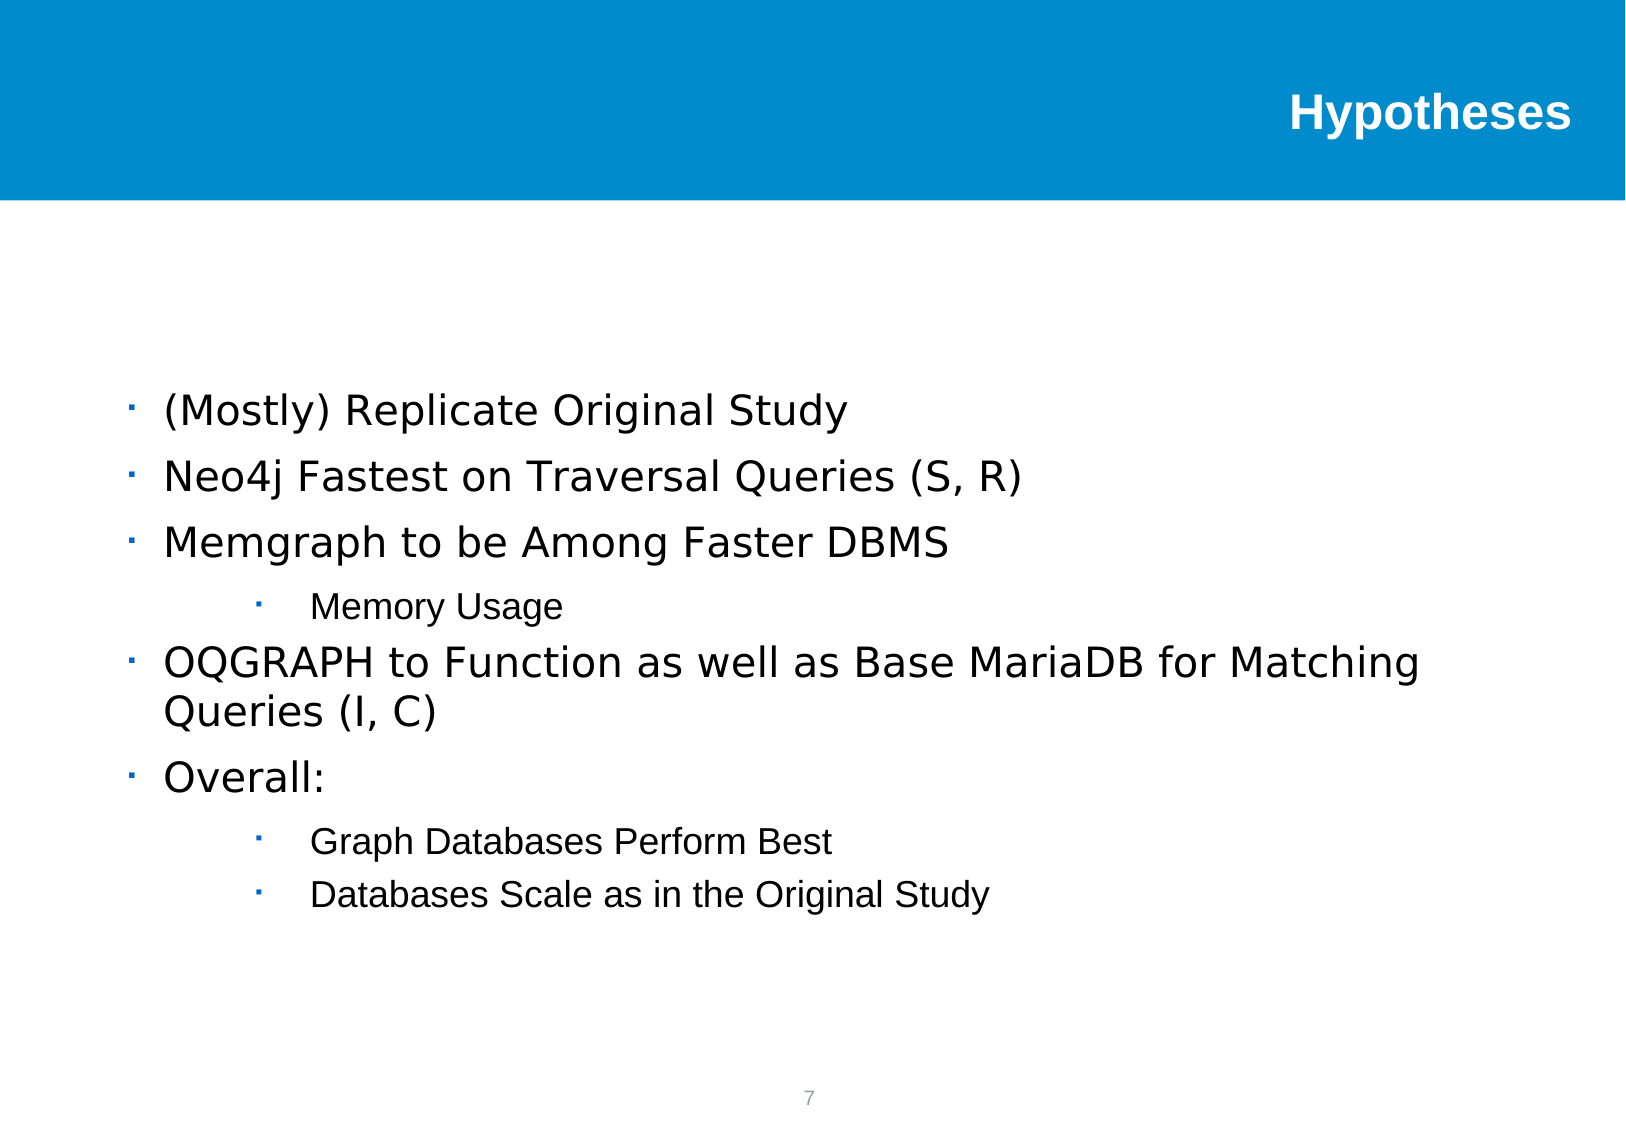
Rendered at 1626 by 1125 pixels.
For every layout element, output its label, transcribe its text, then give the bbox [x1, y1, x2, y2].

list (Mostly) Replicate Original Study Neo4j Fastest on Traversal Queries (S, R) Memgraph to be Among Faster DBMS Memory Usage OQGRAPH to Function as well as Base MariaDB for Matching Queries (I, C) Overall: Graph Databases Perform Best Databases Scale as in the Original Study [87, 386, 1538, 916]
title Hypotheses [121, 37, 1573, 188]
